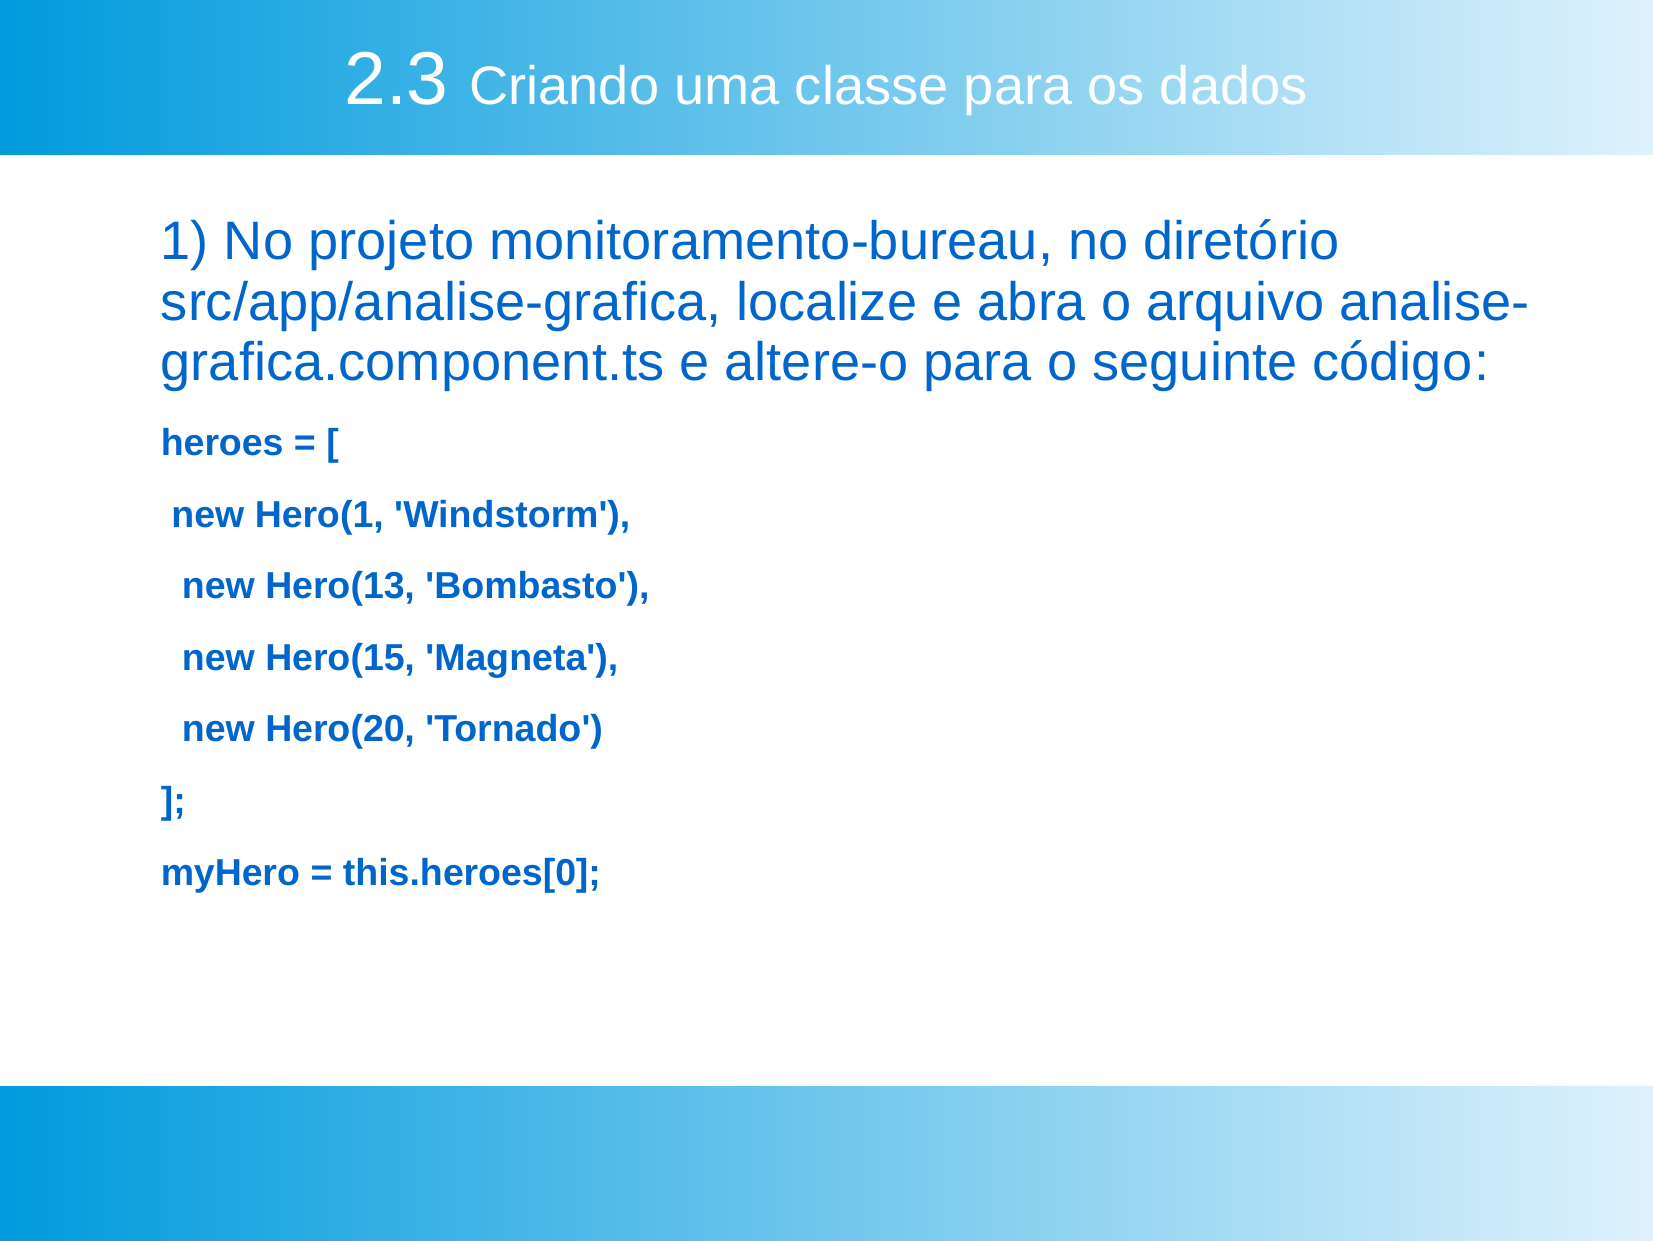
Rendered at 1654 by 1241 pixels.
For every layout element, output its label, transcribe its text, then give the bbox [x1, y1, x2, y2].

title 2.3 Criando uma classe para os dados [82, 5, 1571, 151]
list 1) No projeto monitoramento-bureau, no diretório src/app/analise-grafica, localize e abra o arquivo analise-grafica.component.ts e altere-o para o seguinte código: heroes = [ new Hero(1, 'Windstorm'), new Hero(13, 'Bombasto'), new Hero(15, 'Magneta'), new Hero(20, 'Tornado') ]; myHero = this.heroes[0]; [90, 210, 1579, 1021]
